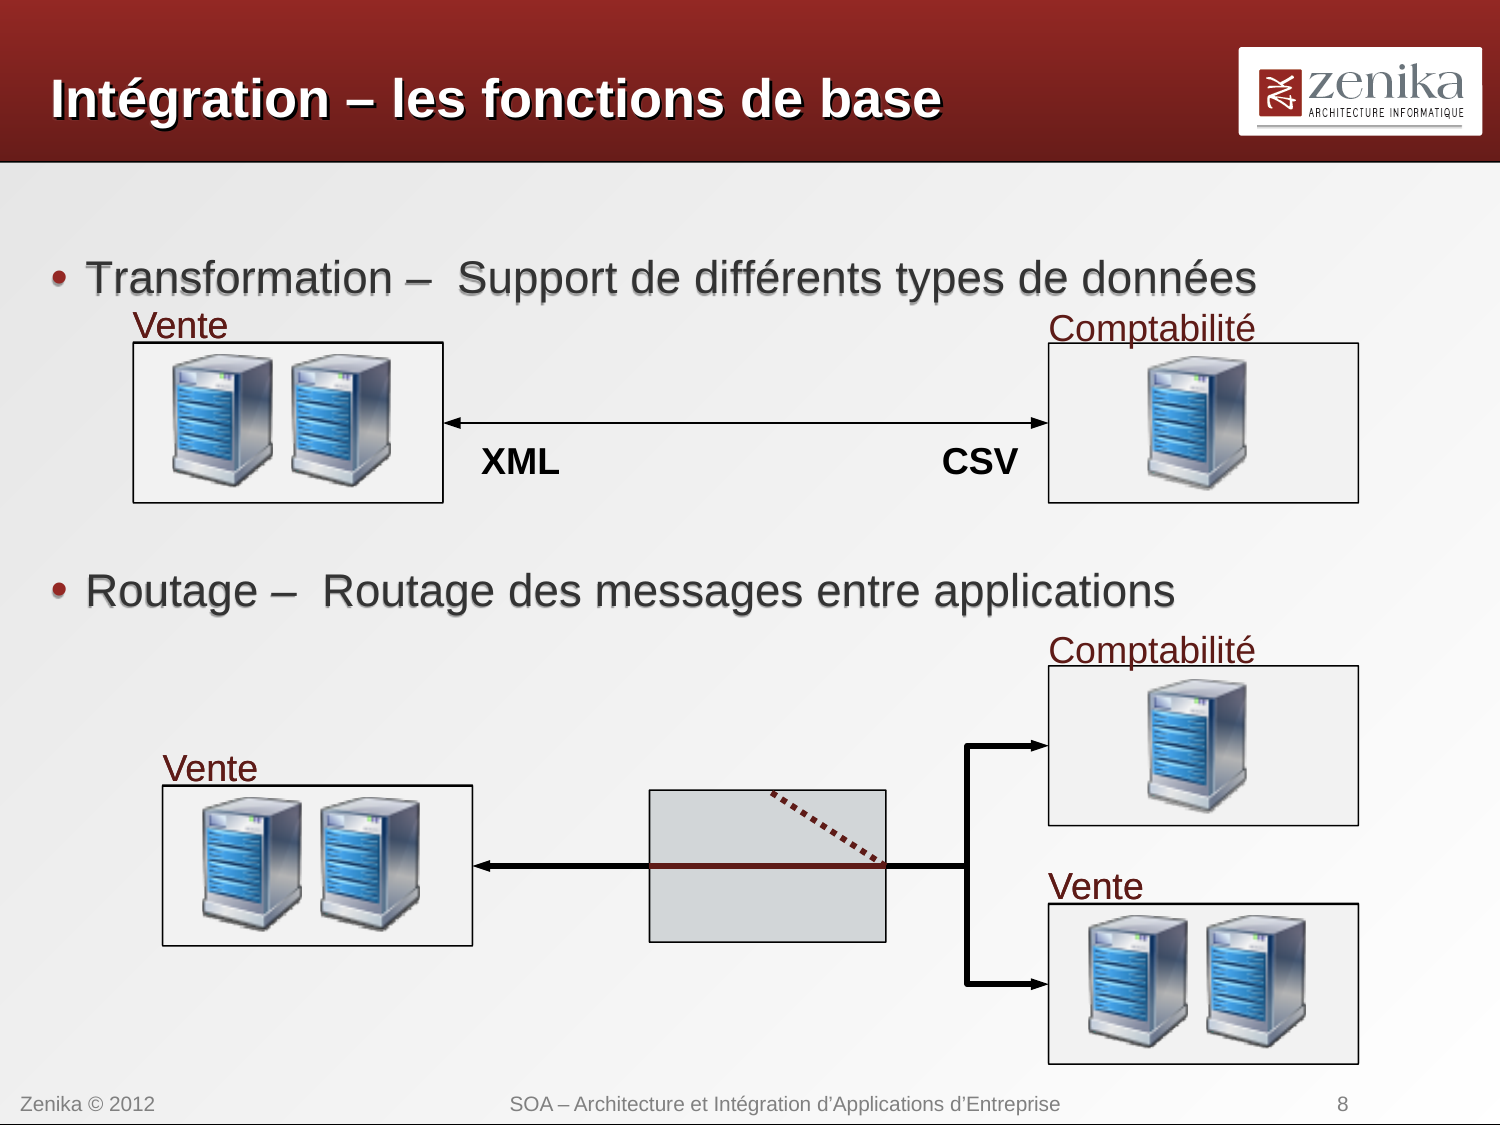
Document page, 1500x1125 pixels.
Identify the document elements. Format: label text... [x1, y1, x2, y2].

picture [1136, 679, 1270, 813]
picture [191, 797, 443, 931]
picture [1136, 356, 1270, 490]
title Intégration – les fonctions de base [50, 15, 1206, 180]
text_box Comptabilité [1033, 297, 1272, 355]
picture [161, 354, 414, 488]
text_box Vente [147, 738, 274, 796]
text_box CSV [927, 430, 1063, 491]
list Transformation – Support de différents types de données Routage – Routage des messages entre applications [50, 249, 1435, 1079]
text_box [162, 785, 473, 946]
text_box Vente [117, 295, 244, 353]
text_box [133, 342, 443, 503]
text_box [649, 869, 886, 943]
text_box [1048, 343, 1359, 503]
text_box XML [466, 430, 602, 488]
text_box [649, 790, 886, 863]
picture [1077, 915, 1329, 1049]
text_box Vente [1033, 856, 1160, 913]
text_box [1048, 665, 1359, 826]
text_box [1048, 903, 1359, 1065]
text_box Comptabilité [1033, 620, 1272, 677]
